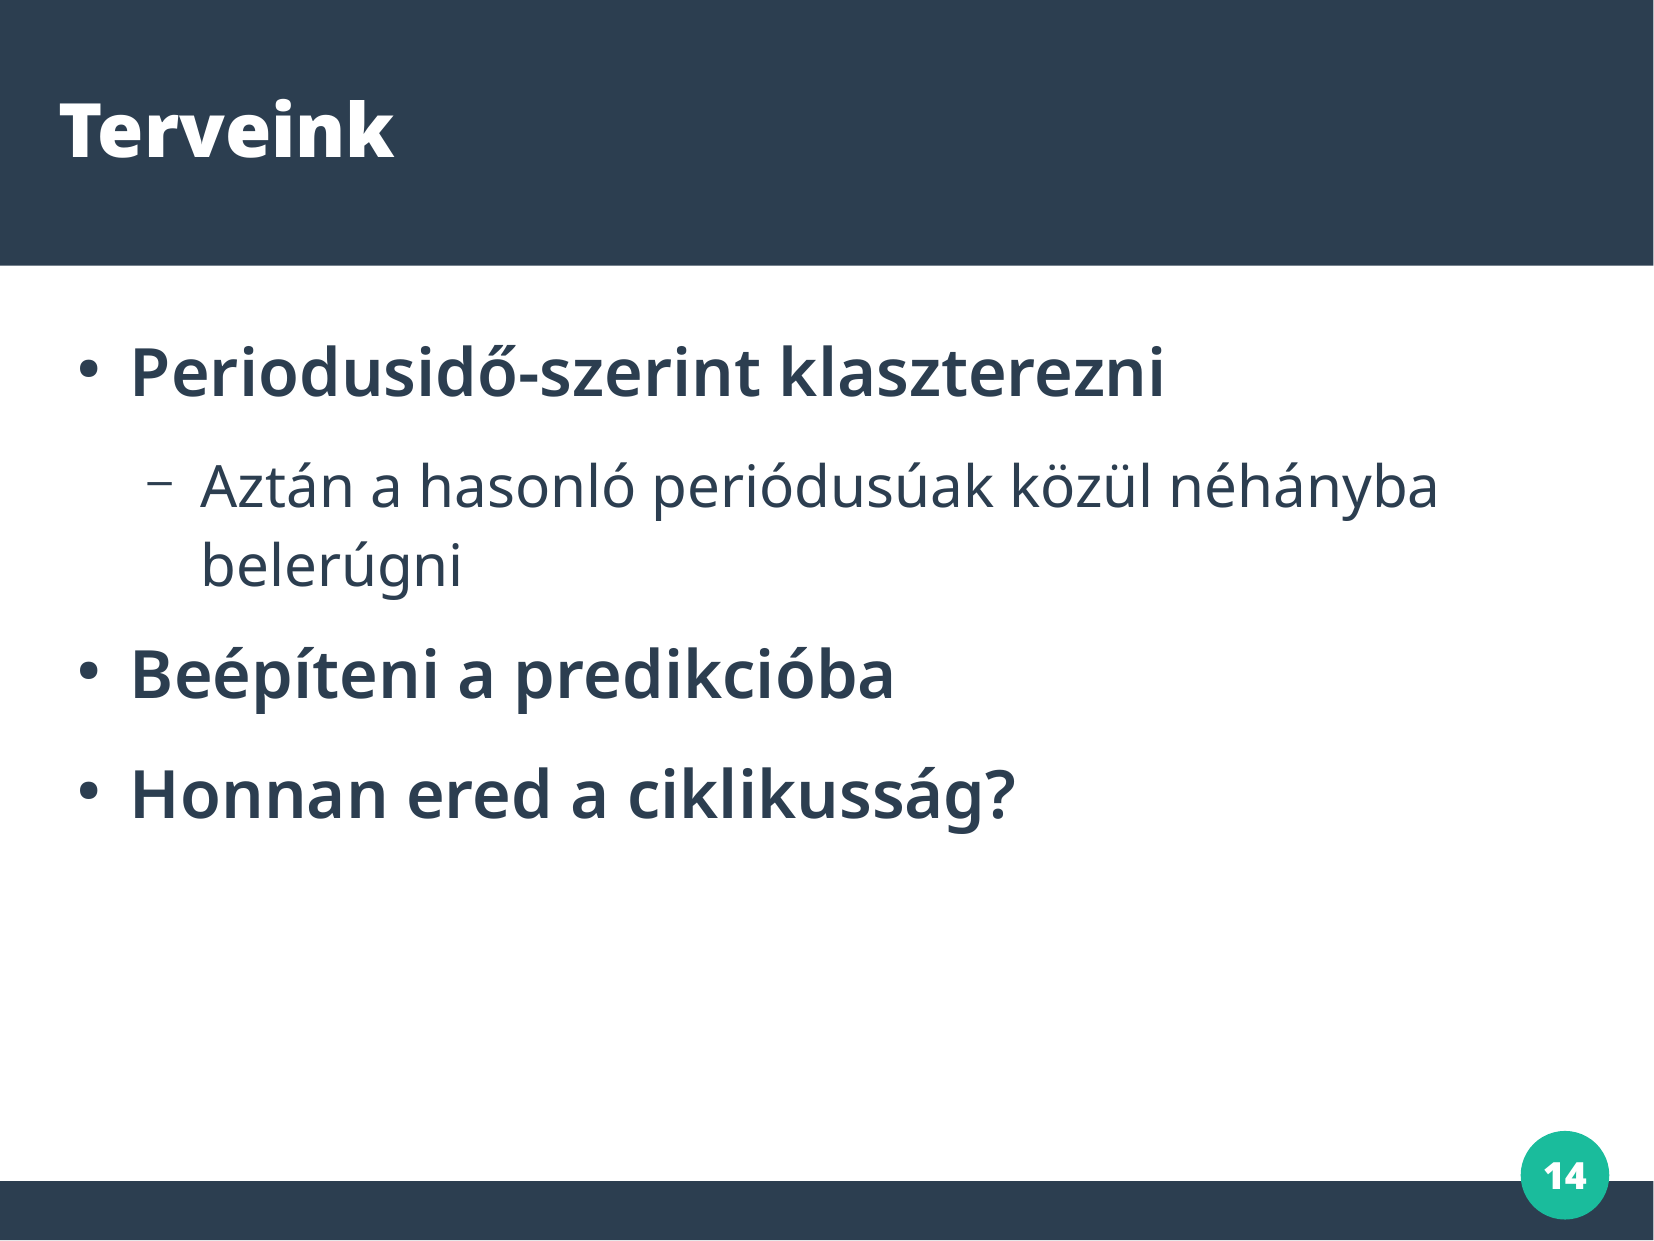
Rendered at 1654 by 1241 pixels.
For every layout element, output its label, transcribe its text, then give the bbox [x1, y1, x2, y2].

list Periodusidő-szerint klaszterezni Aztán a hasonló periódusúak közül néhányba belerúgni Beépíteni a predikcióba Honnan ered a ciklikusság? [59, 324, 1595, 1152]
title Terveink [59, 49, 1595, 207]
